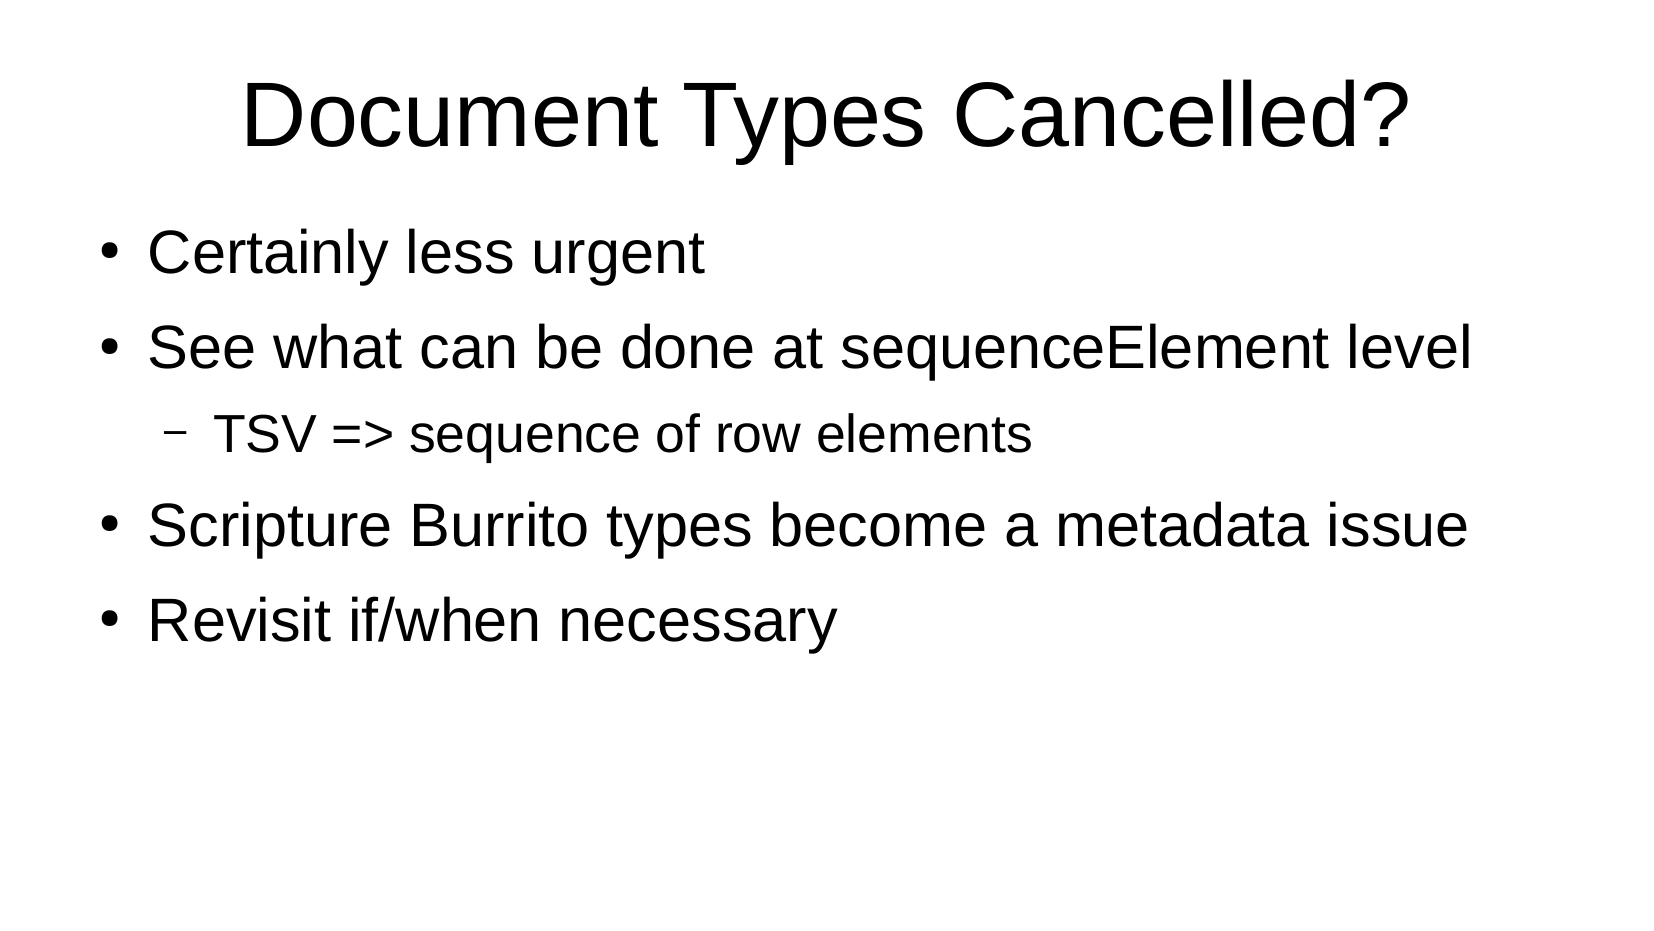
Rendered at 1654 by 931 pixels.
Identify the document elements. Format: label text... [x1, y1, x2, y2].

title Document Types Cancelled? [82, 37, 1571, 193]
list Certainly less urgent See what can be done at sequenceElement level TSV => sequence of row elements Scripture Burrito types become a metadata issue Revisit if/when necessary [82, 217, 1571, 758]
